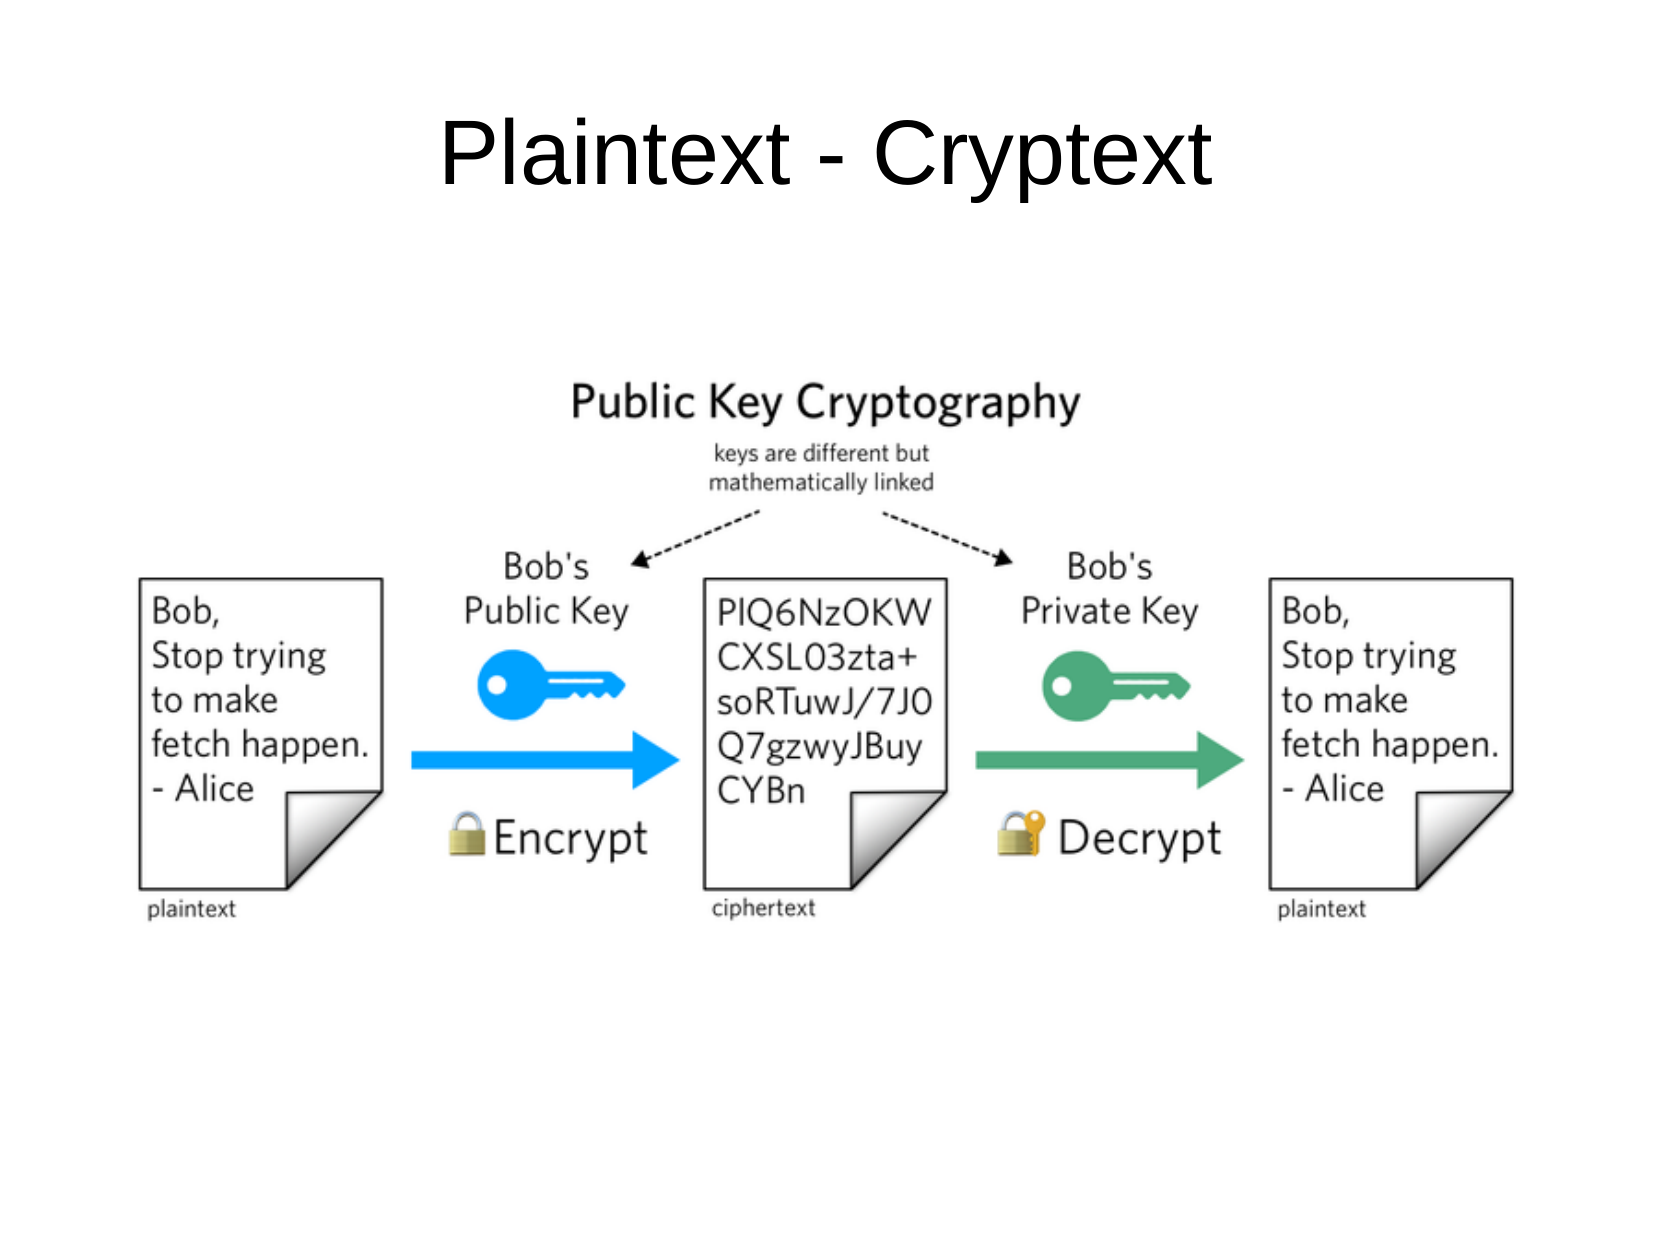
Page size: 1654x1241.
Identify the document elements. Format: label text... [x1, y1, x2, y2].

title Plaintext - Cryptext [82, 49, 1571, 257]
picture [82, 353, 1571, 947]
